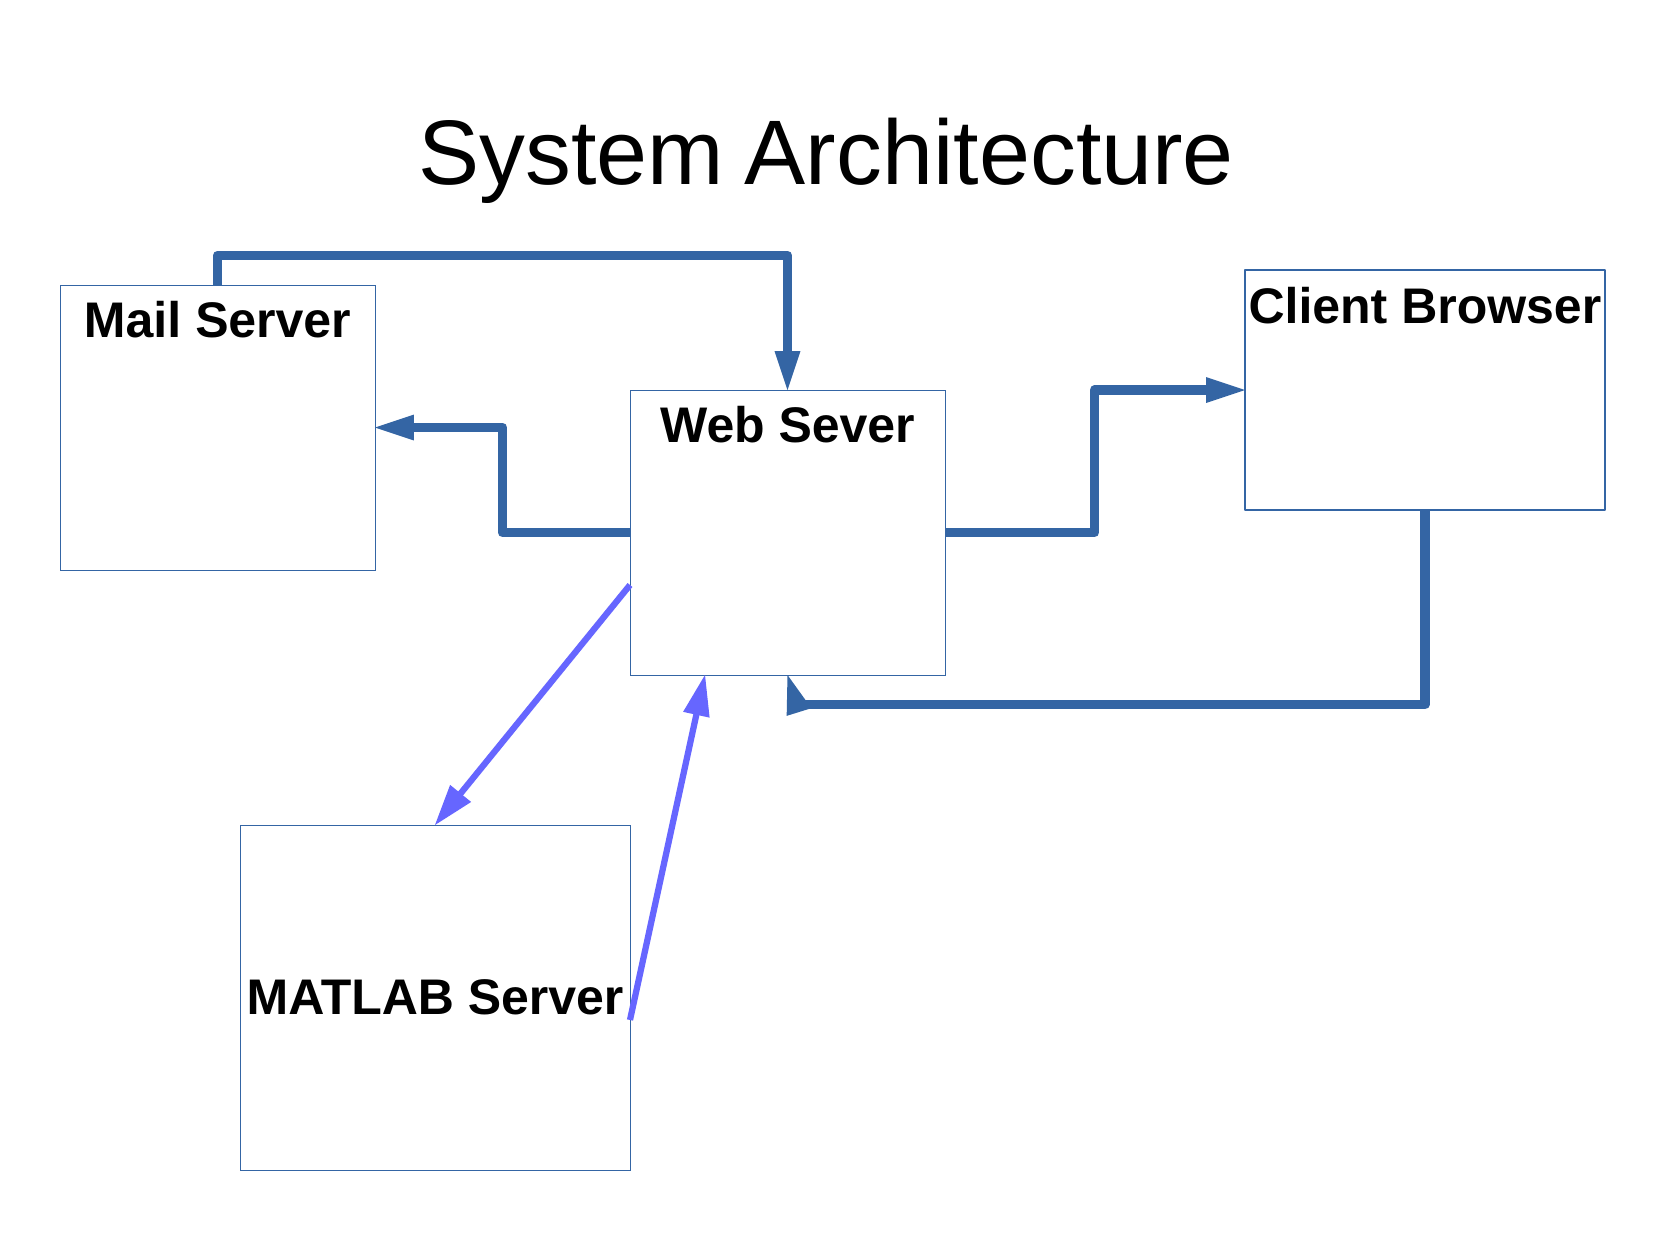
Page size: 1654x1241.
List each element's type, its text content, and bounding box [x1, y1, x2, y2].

text_box Mail Server [60, 285, 376, 571]
text_box Client Browser [1245, 270, 1606, 511]
title System Architecture [82, 49, 1571, 257]
text_box MATLAB Server [240, 825, 631, 1171]
text_box Web Sever [630, 390, 946, 676]
